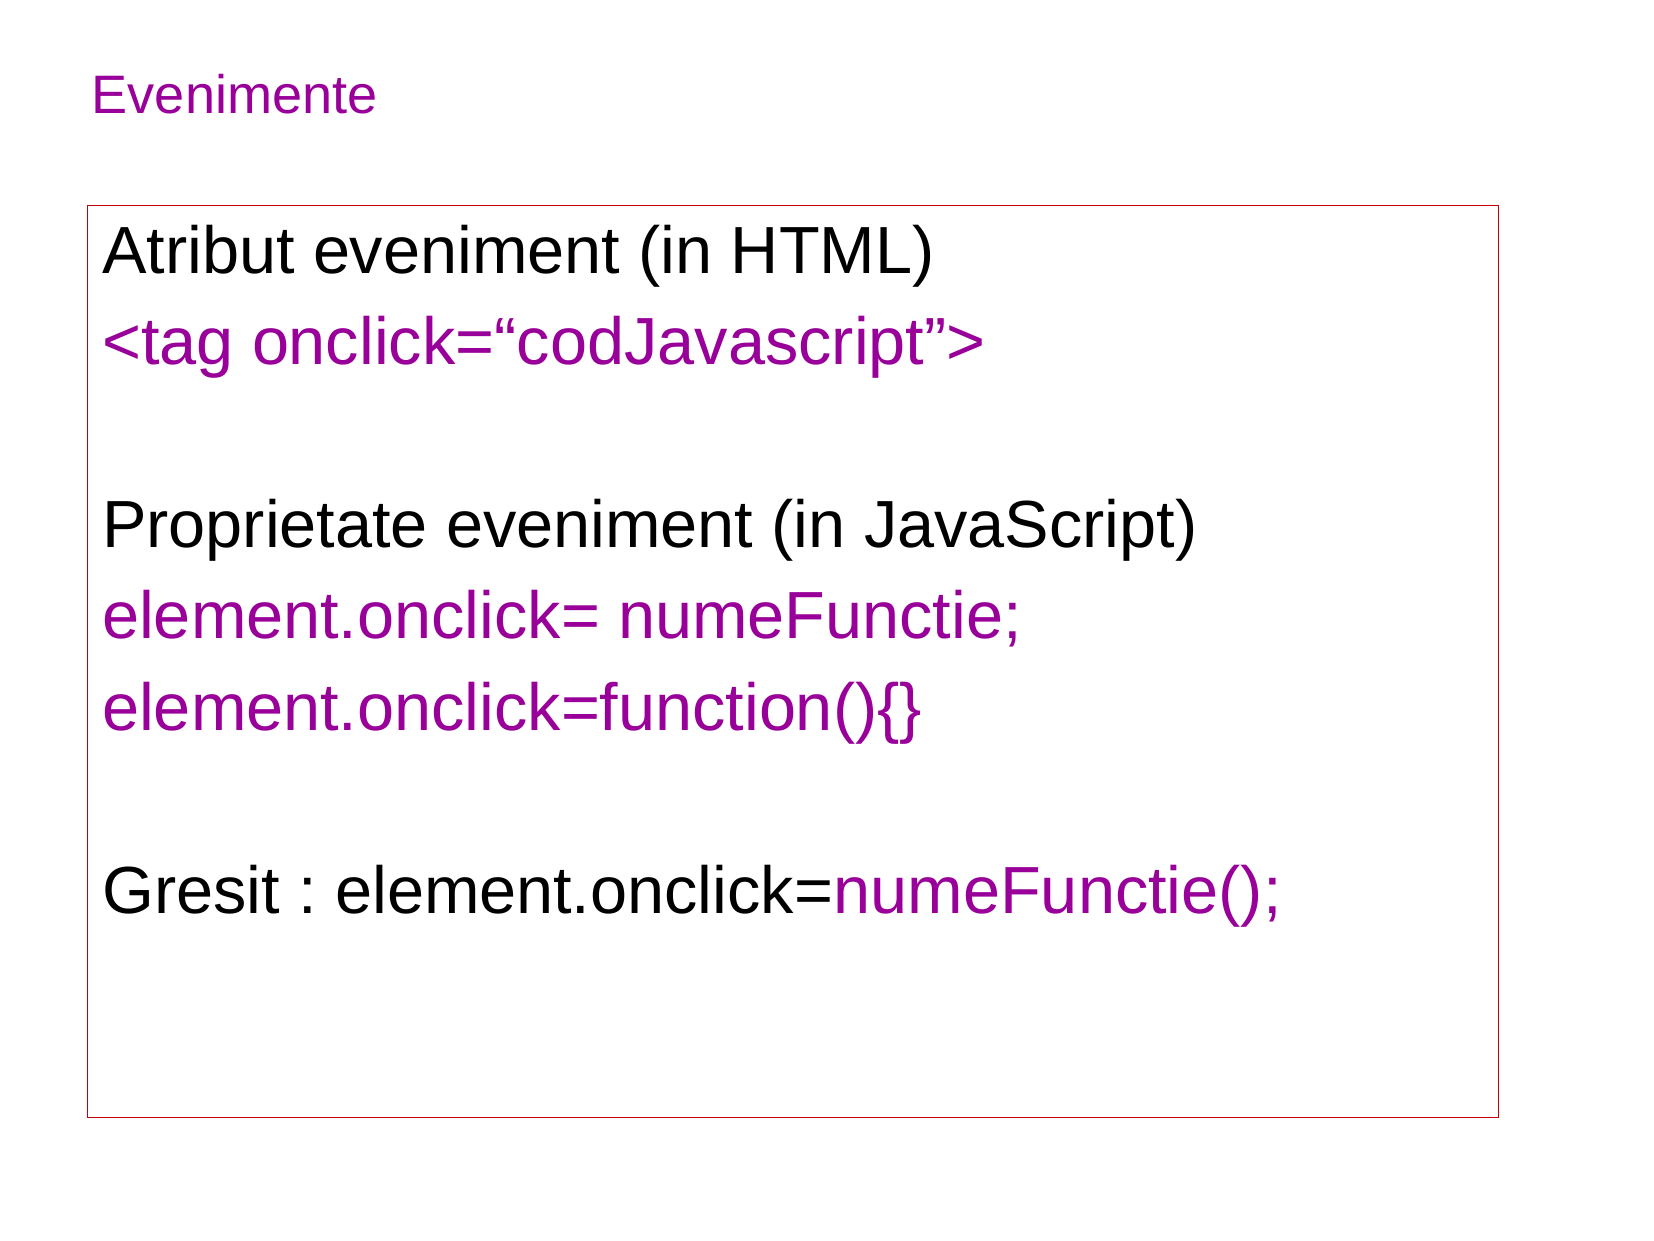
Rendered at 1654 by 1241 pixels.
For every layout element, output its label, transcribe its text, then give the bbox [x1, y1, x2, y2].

text_box Atribut eveniment (in HTML) <tag onclick=“codJavascript”> Proprietate eveniment (in JavaScript) element.onclick= numeFunctie; element.onclick=function(){} Gresit : element.onclick=numeFunctie(); [87, 205, 1499, 1118]
text_box Evenimente [91, 64, 475, 155]
